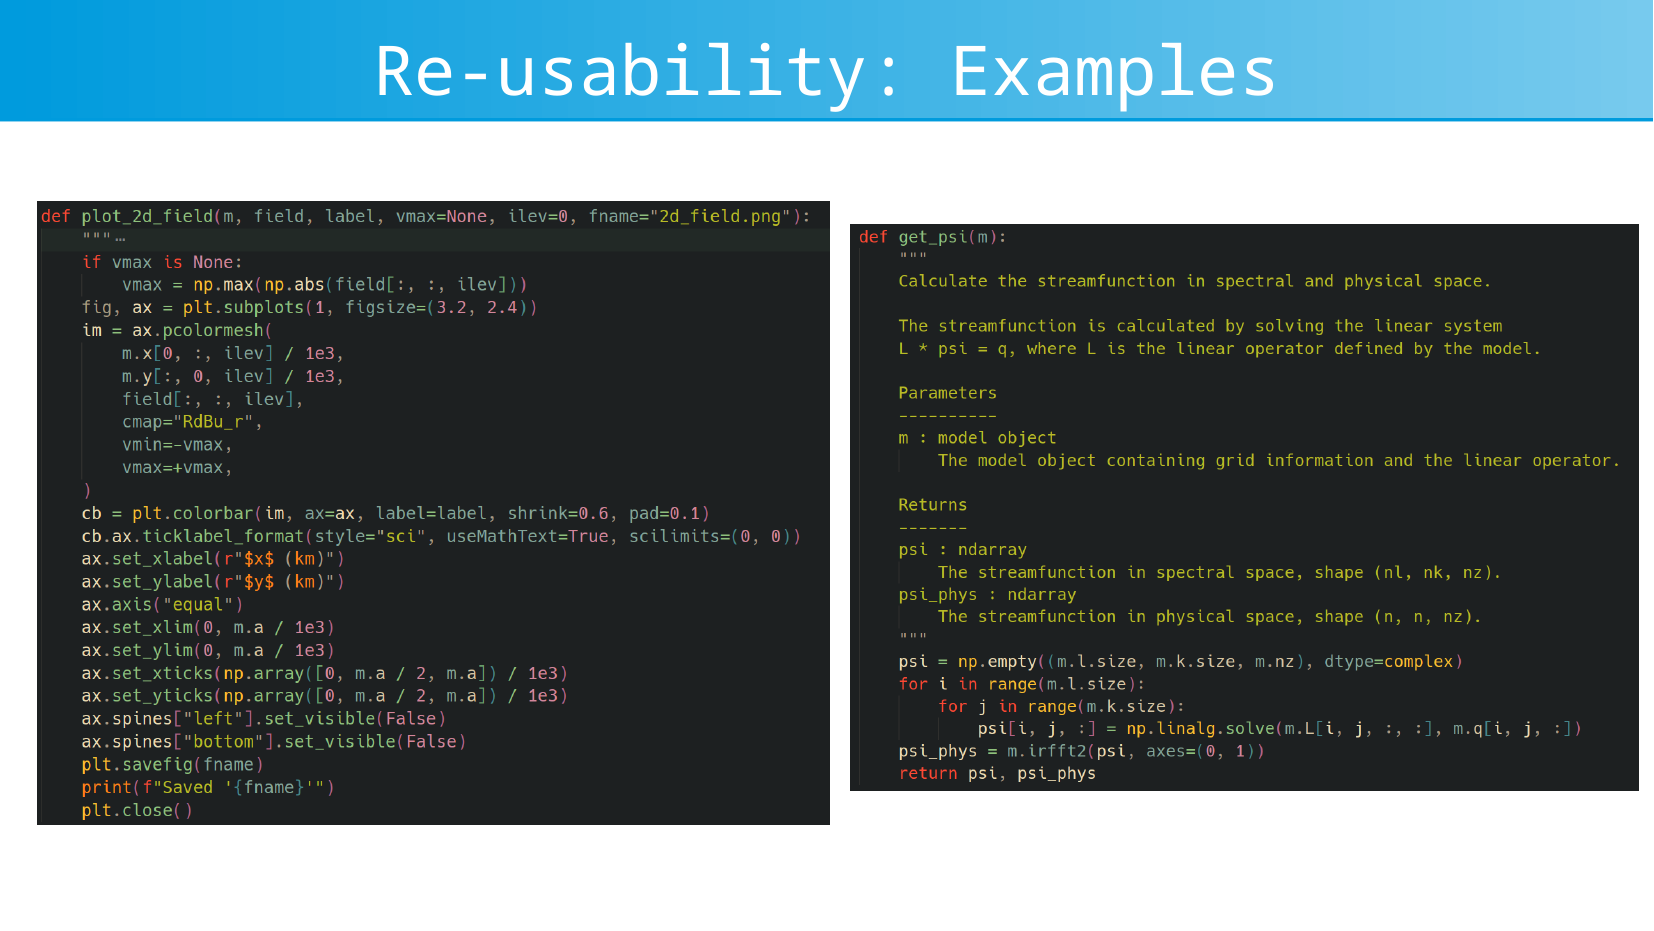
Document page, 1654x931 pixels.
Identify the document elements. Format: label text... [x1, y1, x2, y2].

title Re-usability: Examples [59, 28, 1595, 109]
picture [37, 201, 830, 826]
picture [850, 224, 1639, 791]
